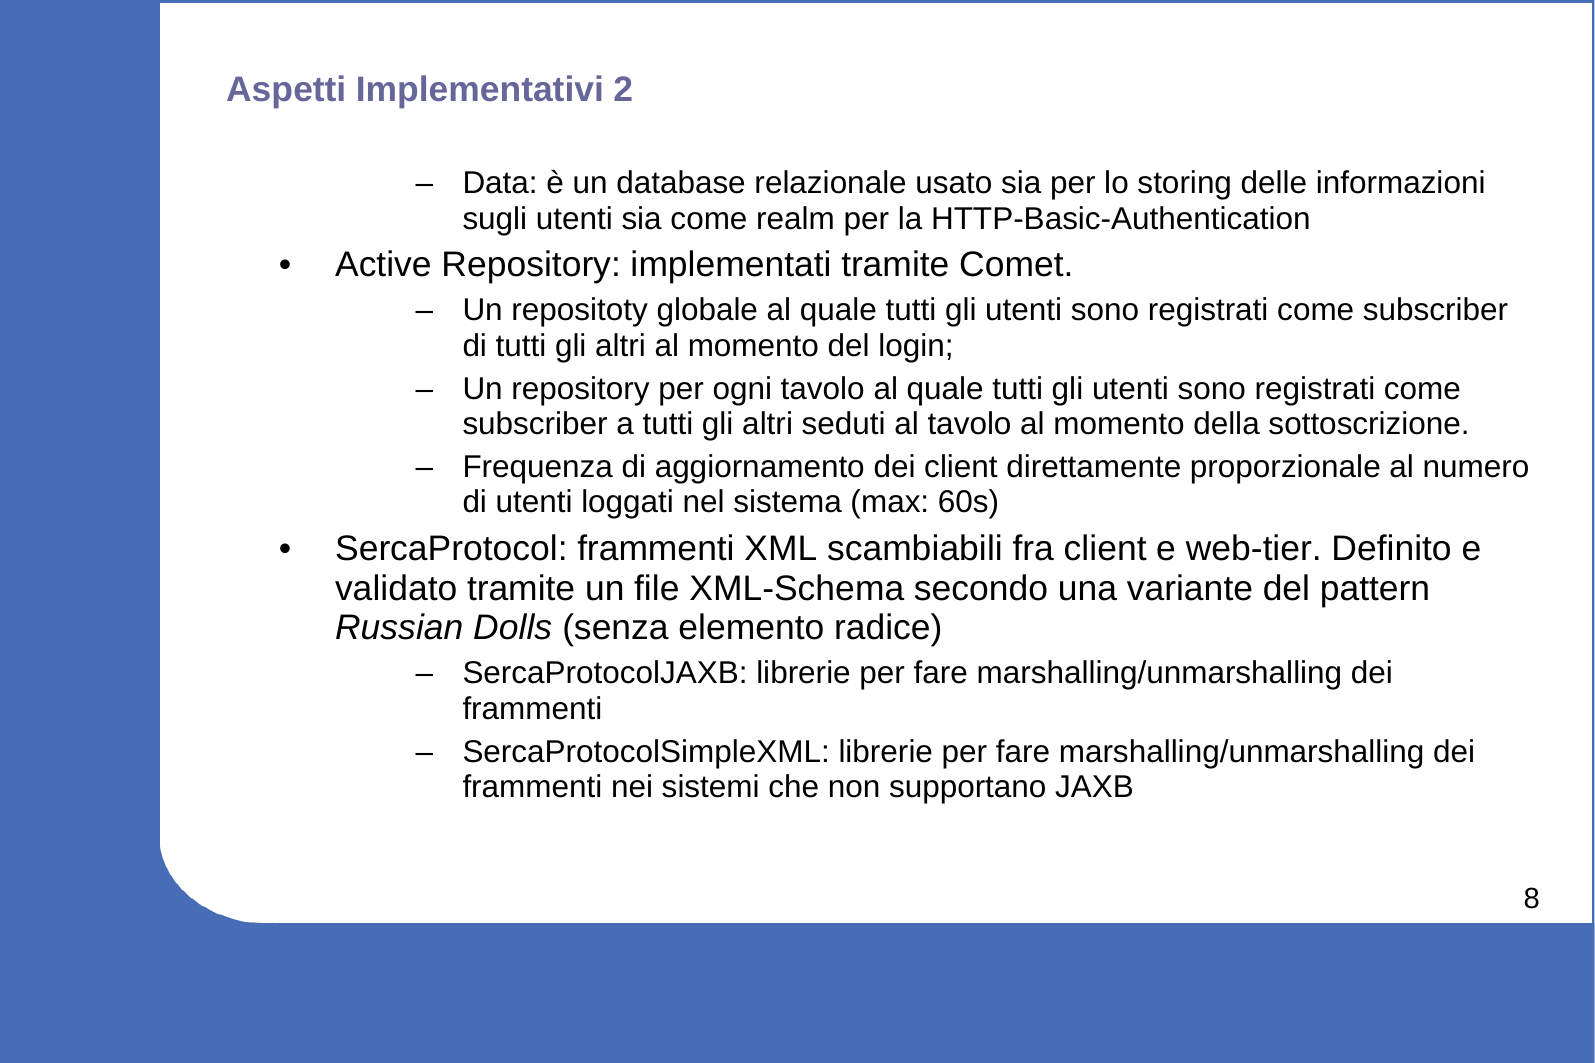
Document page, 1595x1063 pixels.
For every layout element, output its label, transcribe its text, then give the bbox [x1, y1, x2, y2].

title Aspetti Implementativi 2 [226, 23, 1538, 155]
list Data: è un database relazionale usato sia per lo storing delle informazioni sugli utenti sia come realm per la HTTP-Basic-Authentication Active Repository: implementati tramite Comet. Un repositoty globale al quale tutti gli utenti sono registrati come subscriber di tutti gli altri al momento del login; Un repository per ogni tavolo al quale tutti gli utenti sono registrati come subscriber a tutti gli altri seduti al tavolo al momento della sottoscrizione. Frequenza di aggiornamento dei client direttamente proporzionale al numero di utenti loggati nel sistema (max: 60s) SercaProtocol: frammenti XML scambiabili fra client e web-tier. Definito e validato tramite un file XML-Schema secondo una variante del pattern Russian Dolls (senza elemento radice) SercaProtocolJAXB: librerie per fare marshalling/unmarshalling dei frammenti SercaProtocolSimpleXML: librerie per fare marshalling/unmarshalling dei frammenti nei sistemi che non supportano JAXB [225, 165, 1539, 867]
picture [0, 0, 1595, 1063]
